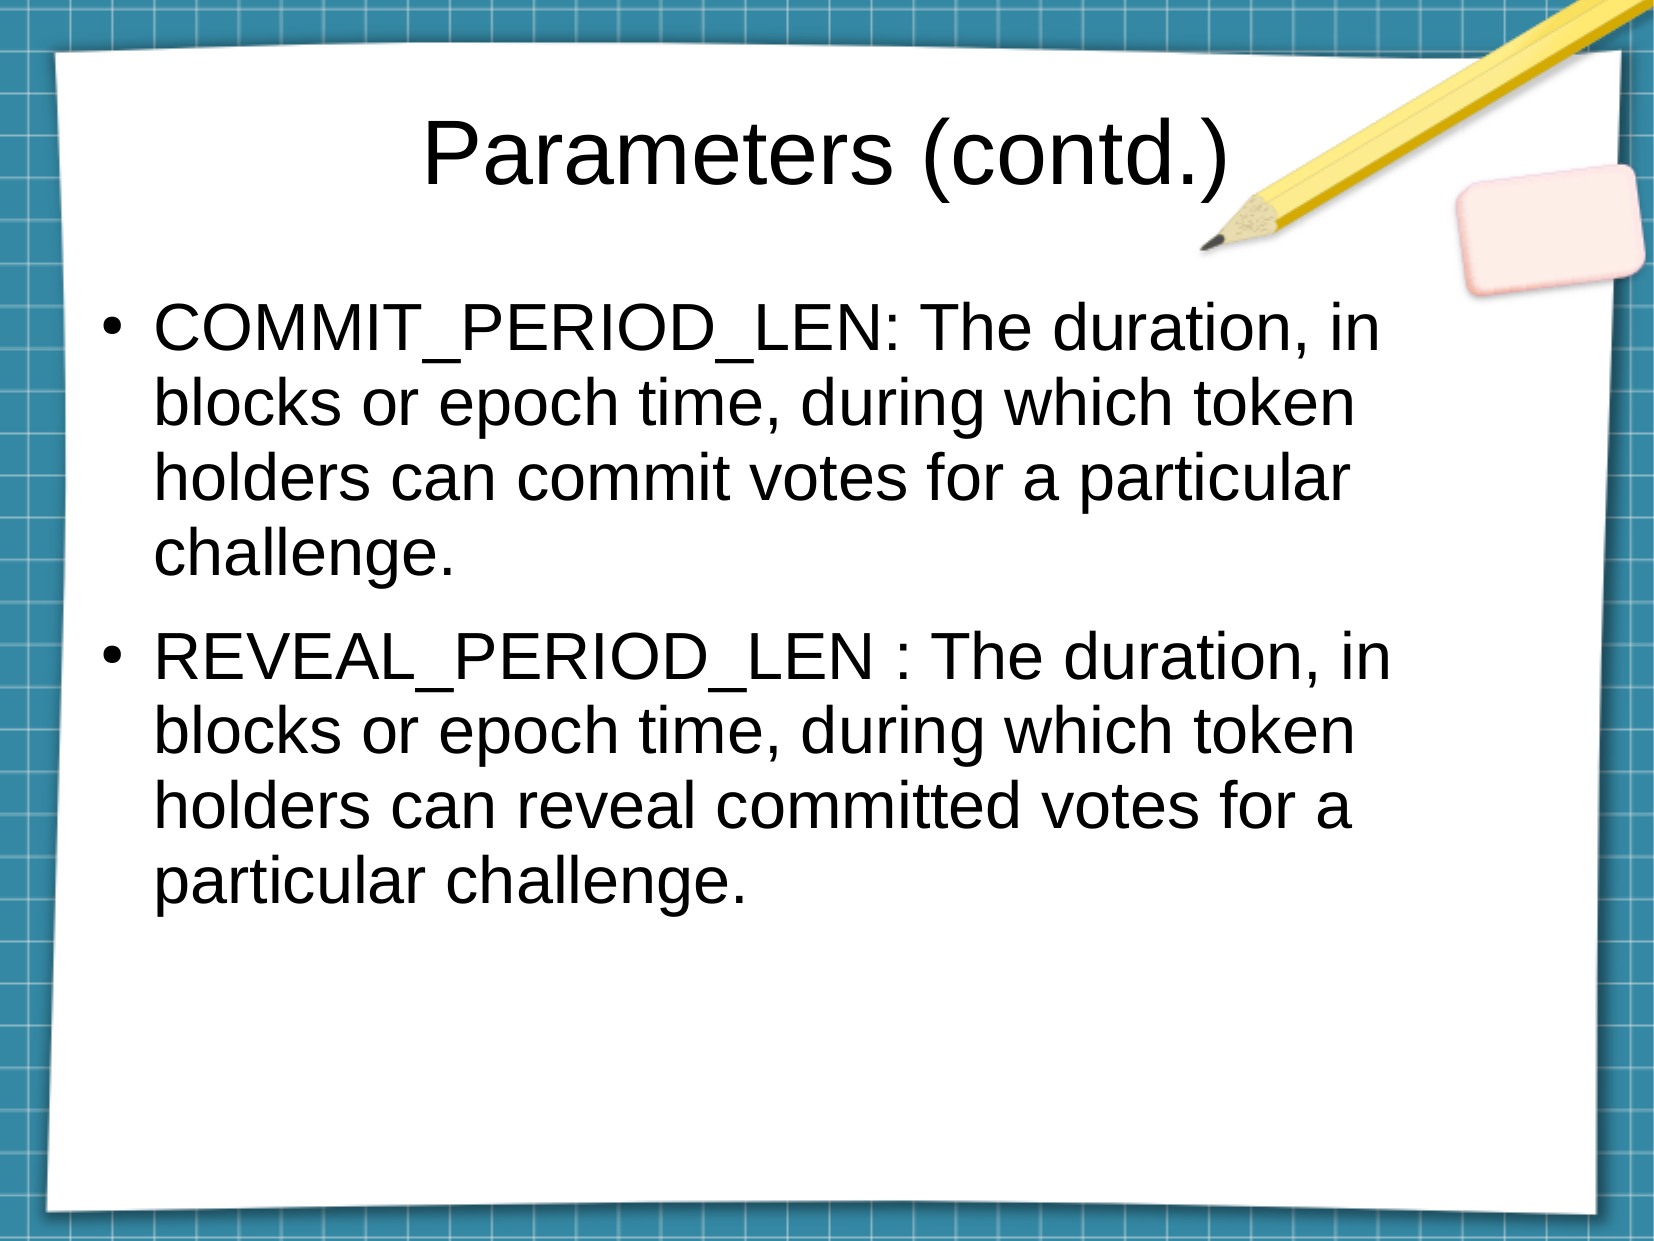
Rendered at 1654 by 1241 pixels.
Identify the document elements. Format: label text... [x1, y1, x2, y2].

list COMMIT_PERIOD_LEN: The duration, in blocks or epoch time, during which token holders can commit votes for a particular challenge. REVEAL_PERIOD_LEN : The duration, in blocks or epoch time, during which token holders can reveal committed votes for a particular challenge. [82, 290, 1571, 1010]
title Parameters (contd.) [82, 49, 1571, 257]
picture [0, 0, 1654, 1241]
